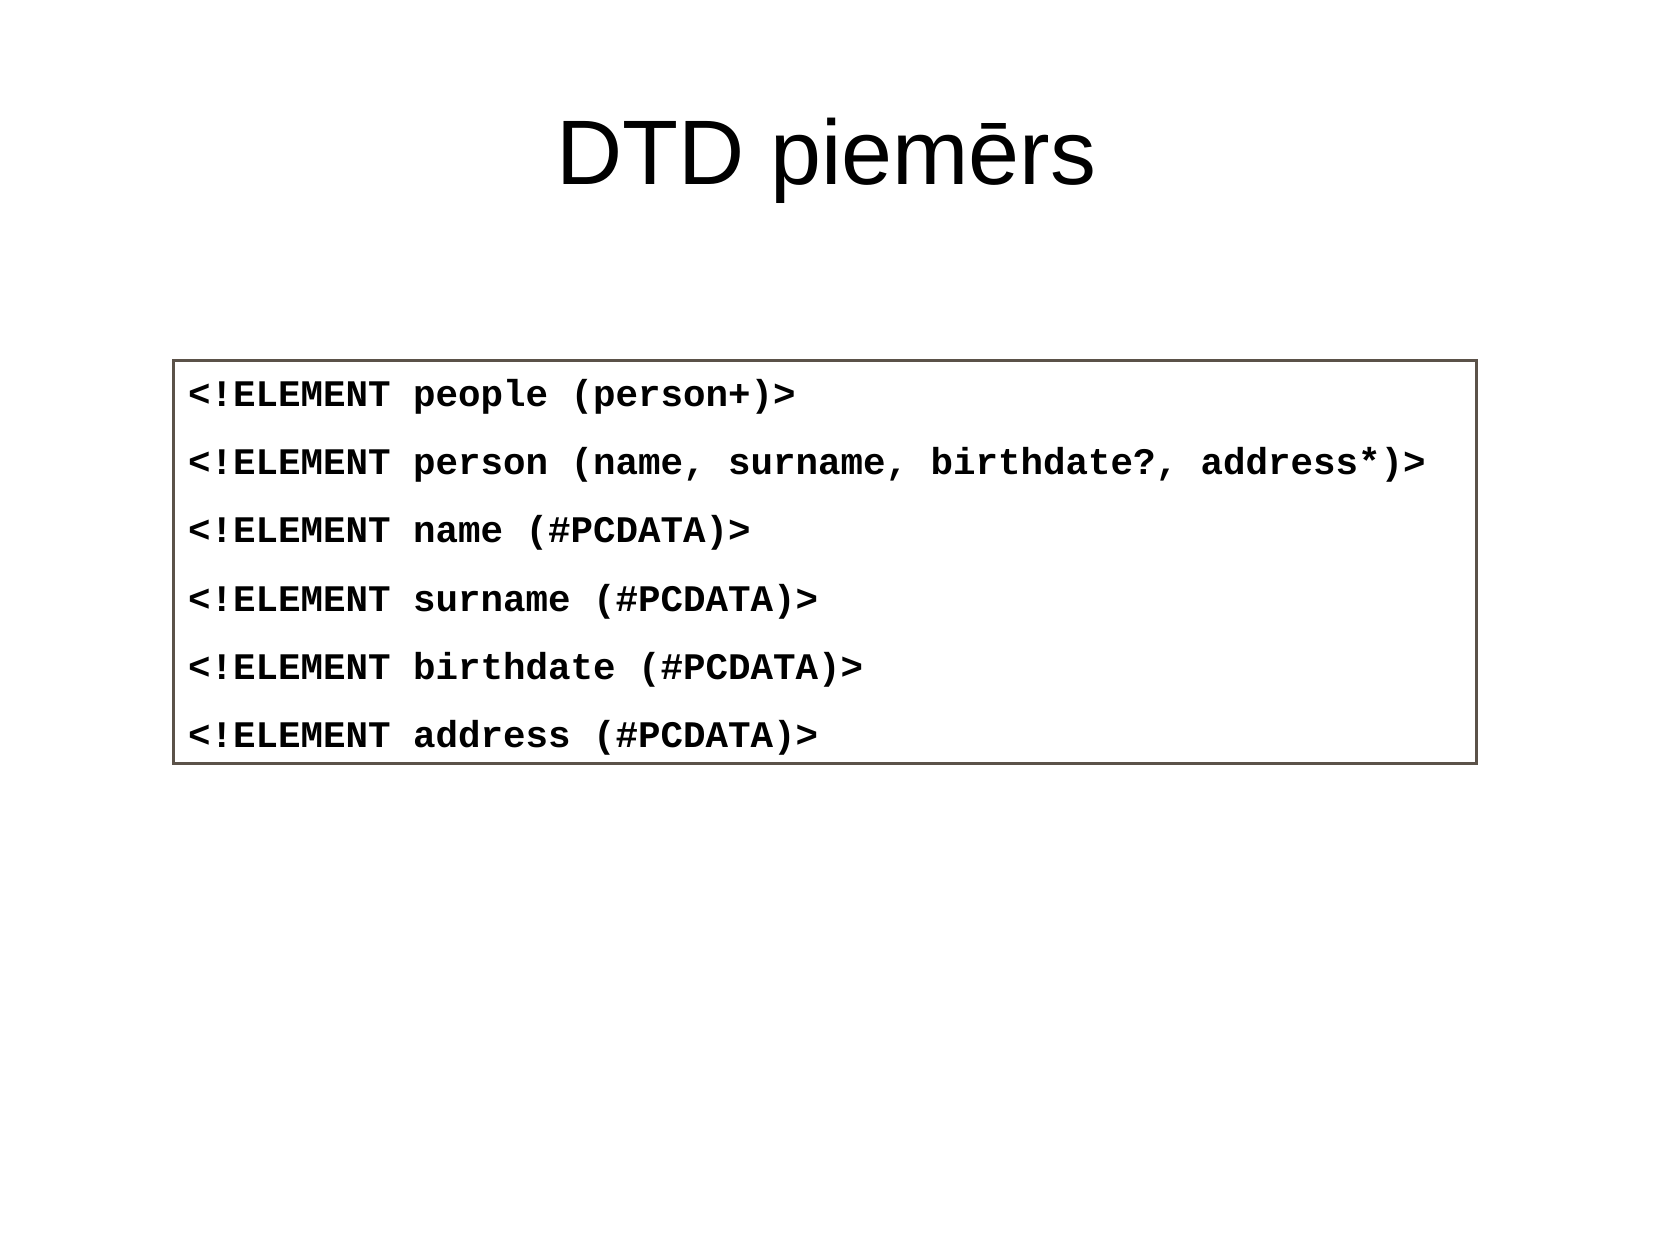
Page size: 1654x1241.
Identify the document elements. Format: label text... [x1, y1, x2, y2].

title DTD piemērs [82, 49, 1571, 257]
text_box <!ELEMENT people (person+)> <!ELEMENT person (name, surname, birthdate?, address*)> <!ELEMENT name (#PCDATA)> <!ELEMENT surname (#PCDATA)> <!ELEMENT birthdate (#PCDATA)> <!ELEMENT address (#PCDATA)> [173, 360, 1477, 764]
